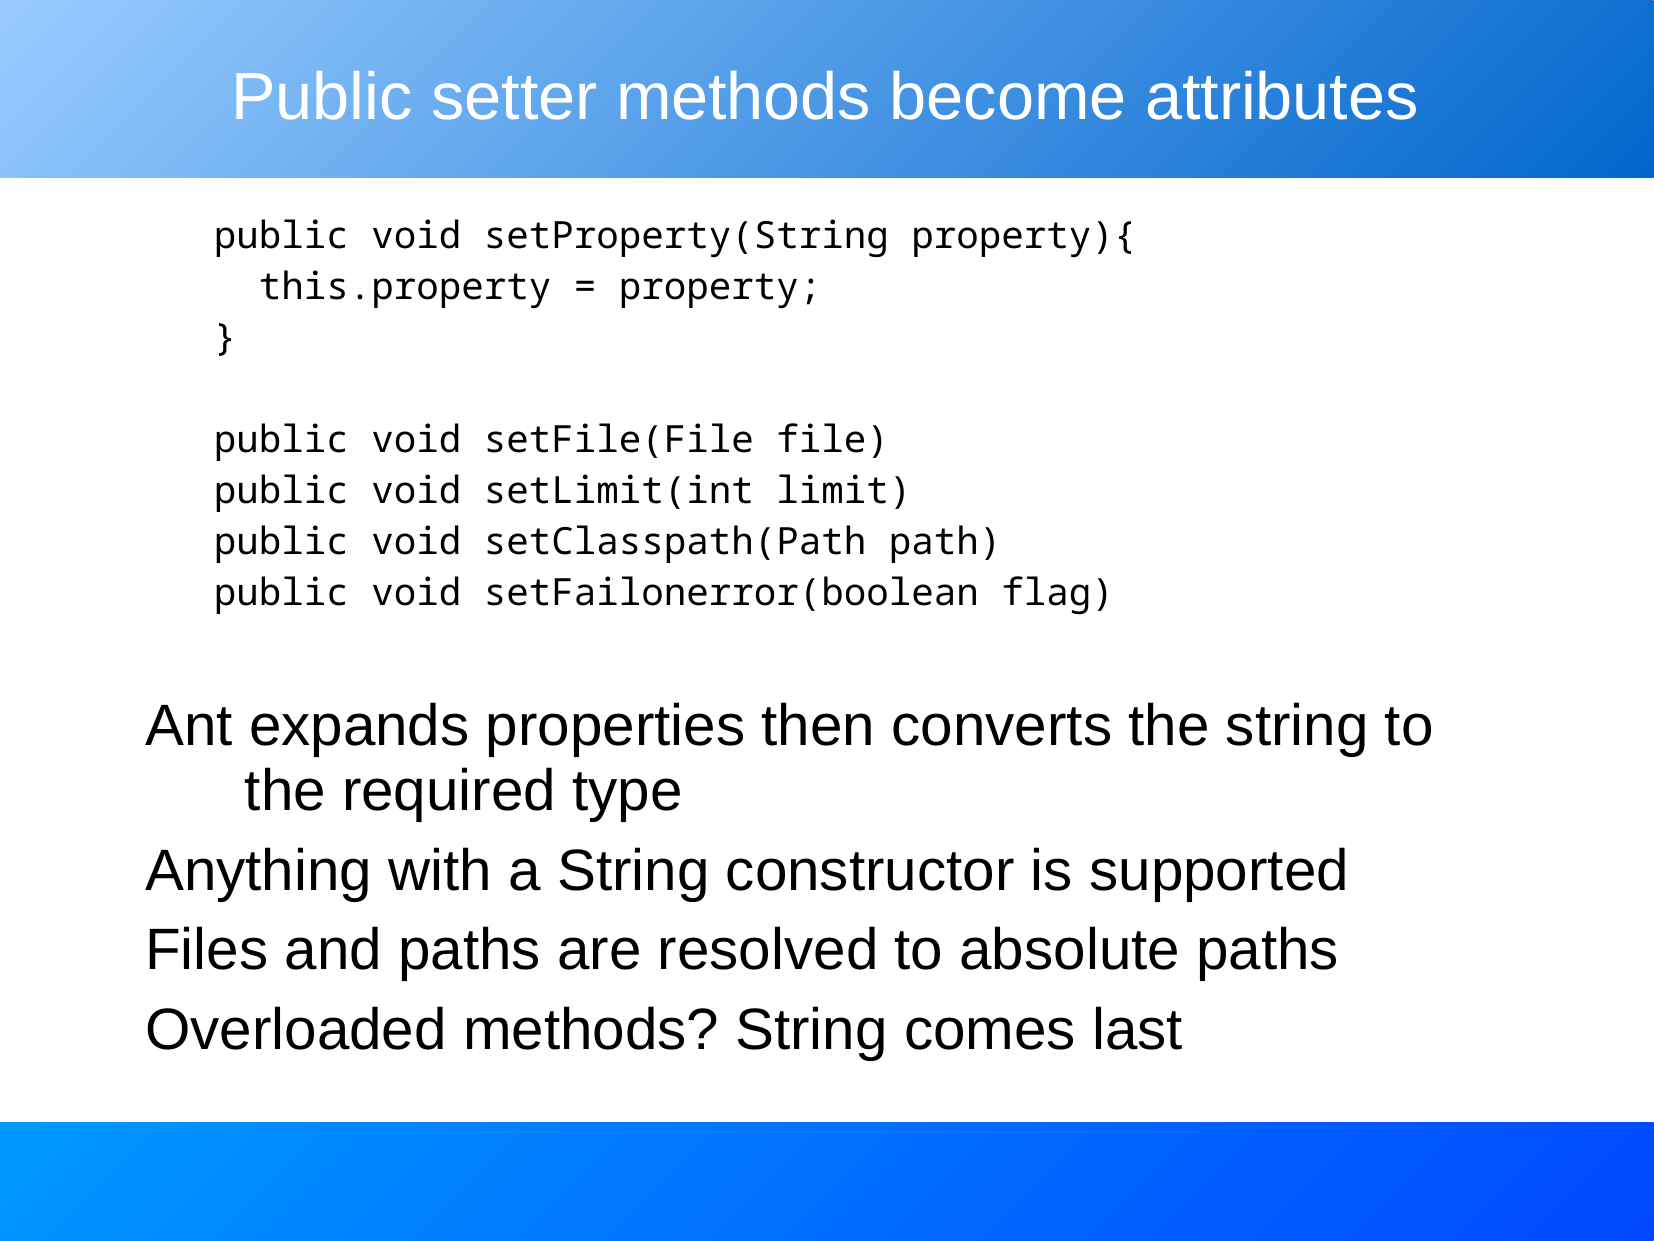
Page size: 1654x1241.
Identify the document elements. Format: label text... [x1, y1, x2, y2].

list Ant expands properties then converts the string to the required type Anything with a String constructor is supported Files and paths are resolved to absolute paths Overloaded methods? String comes last [120, 692, 1506, 1062]
title Public setter methods become attributes [162, 59, 1489, 148]
text_box public void setProperty(String property){ this.property = property; } public void setFile(File file) public void setLimit(int limit) public void setClasspath(Path path) public void setFailonerror(boolean flag) [199, 214, 1347, 661]
